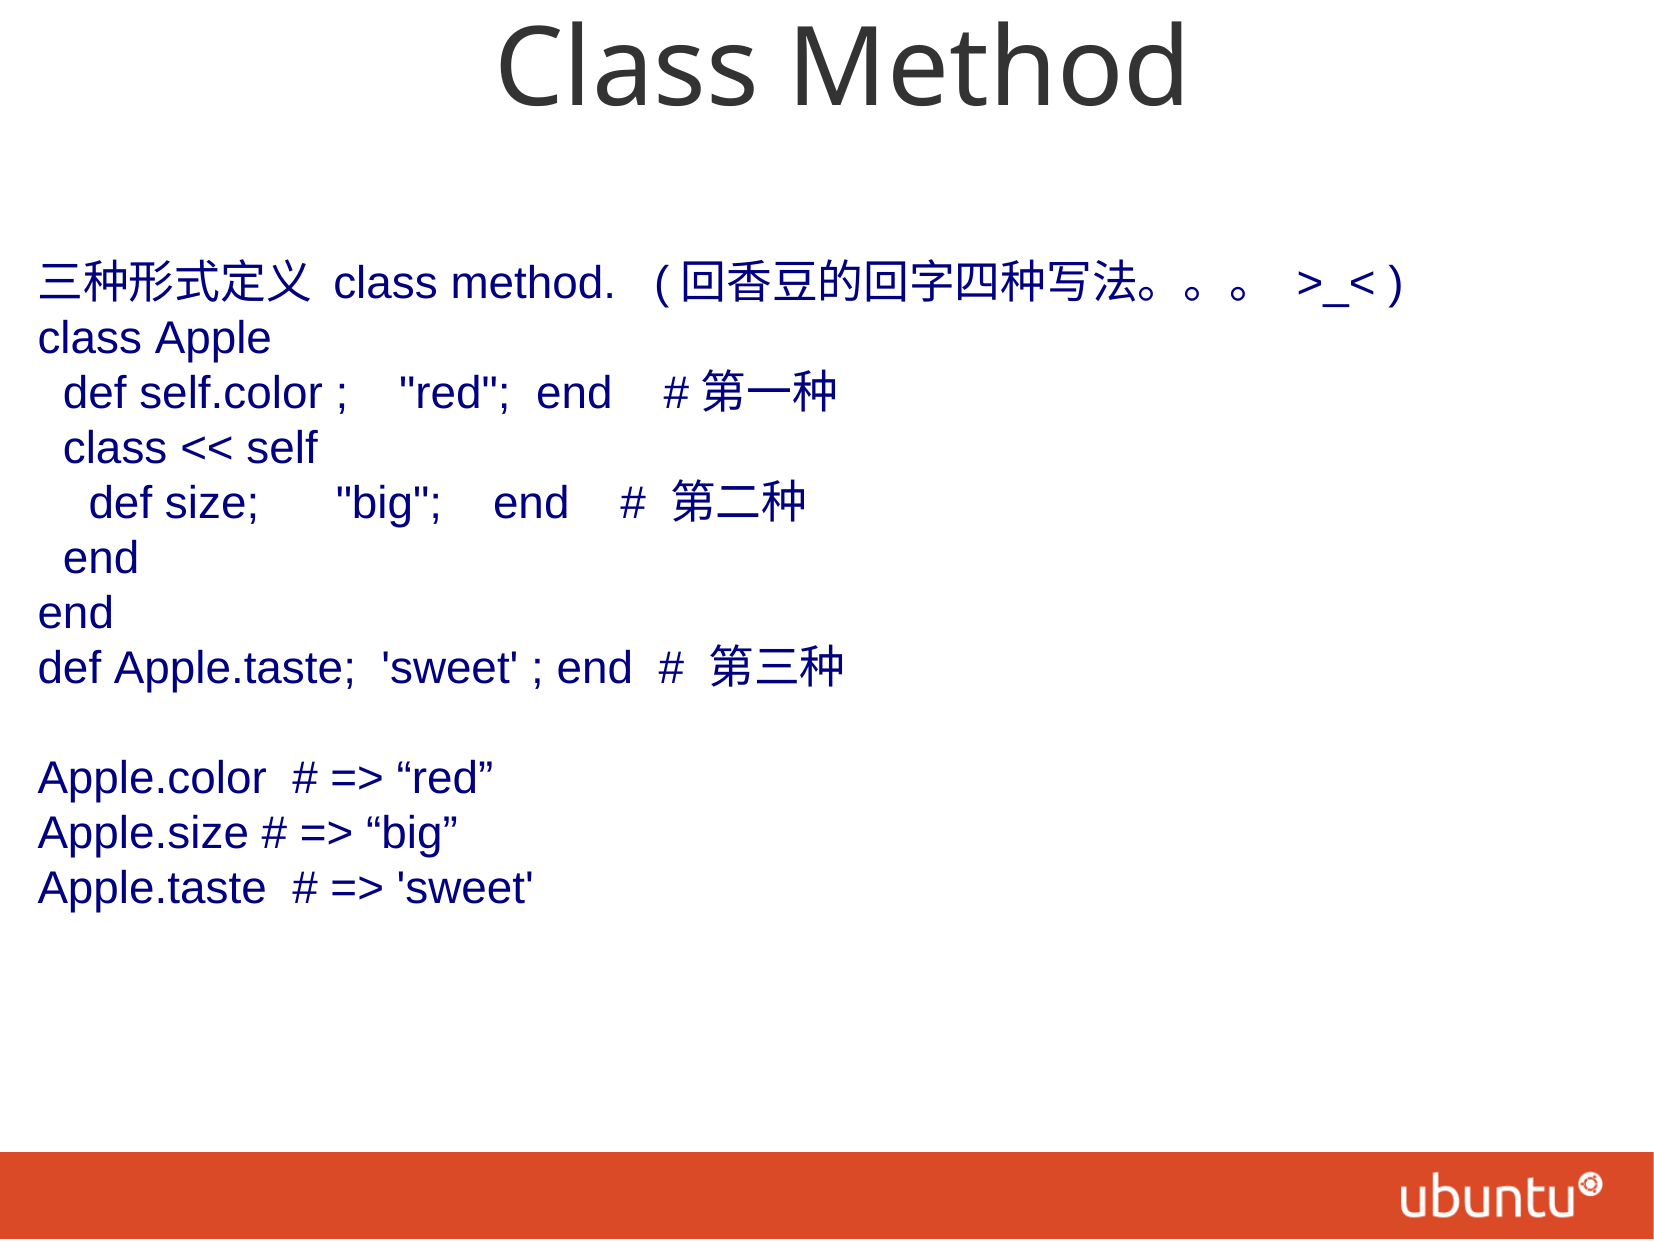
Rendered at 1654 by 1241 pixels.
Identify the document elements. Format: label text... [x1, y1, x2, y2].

subtitle 三种形式定义 class method. (回香豆的回字四种写法。。。 >_< ) class Apple def self.color ; "red"; end #第一种 class << self def size; "big"; end # 第二种 end end def Apple.taste; 'sweet' ; end # 第三种 Apple.color # => “red” Apple.size # => “big” Apple.taste # => 'sweet' [37, 149, 1613, 1125]
title Class Method [73, 0, 1613, 141]
picture [0, 1152, 1654, 1239]
